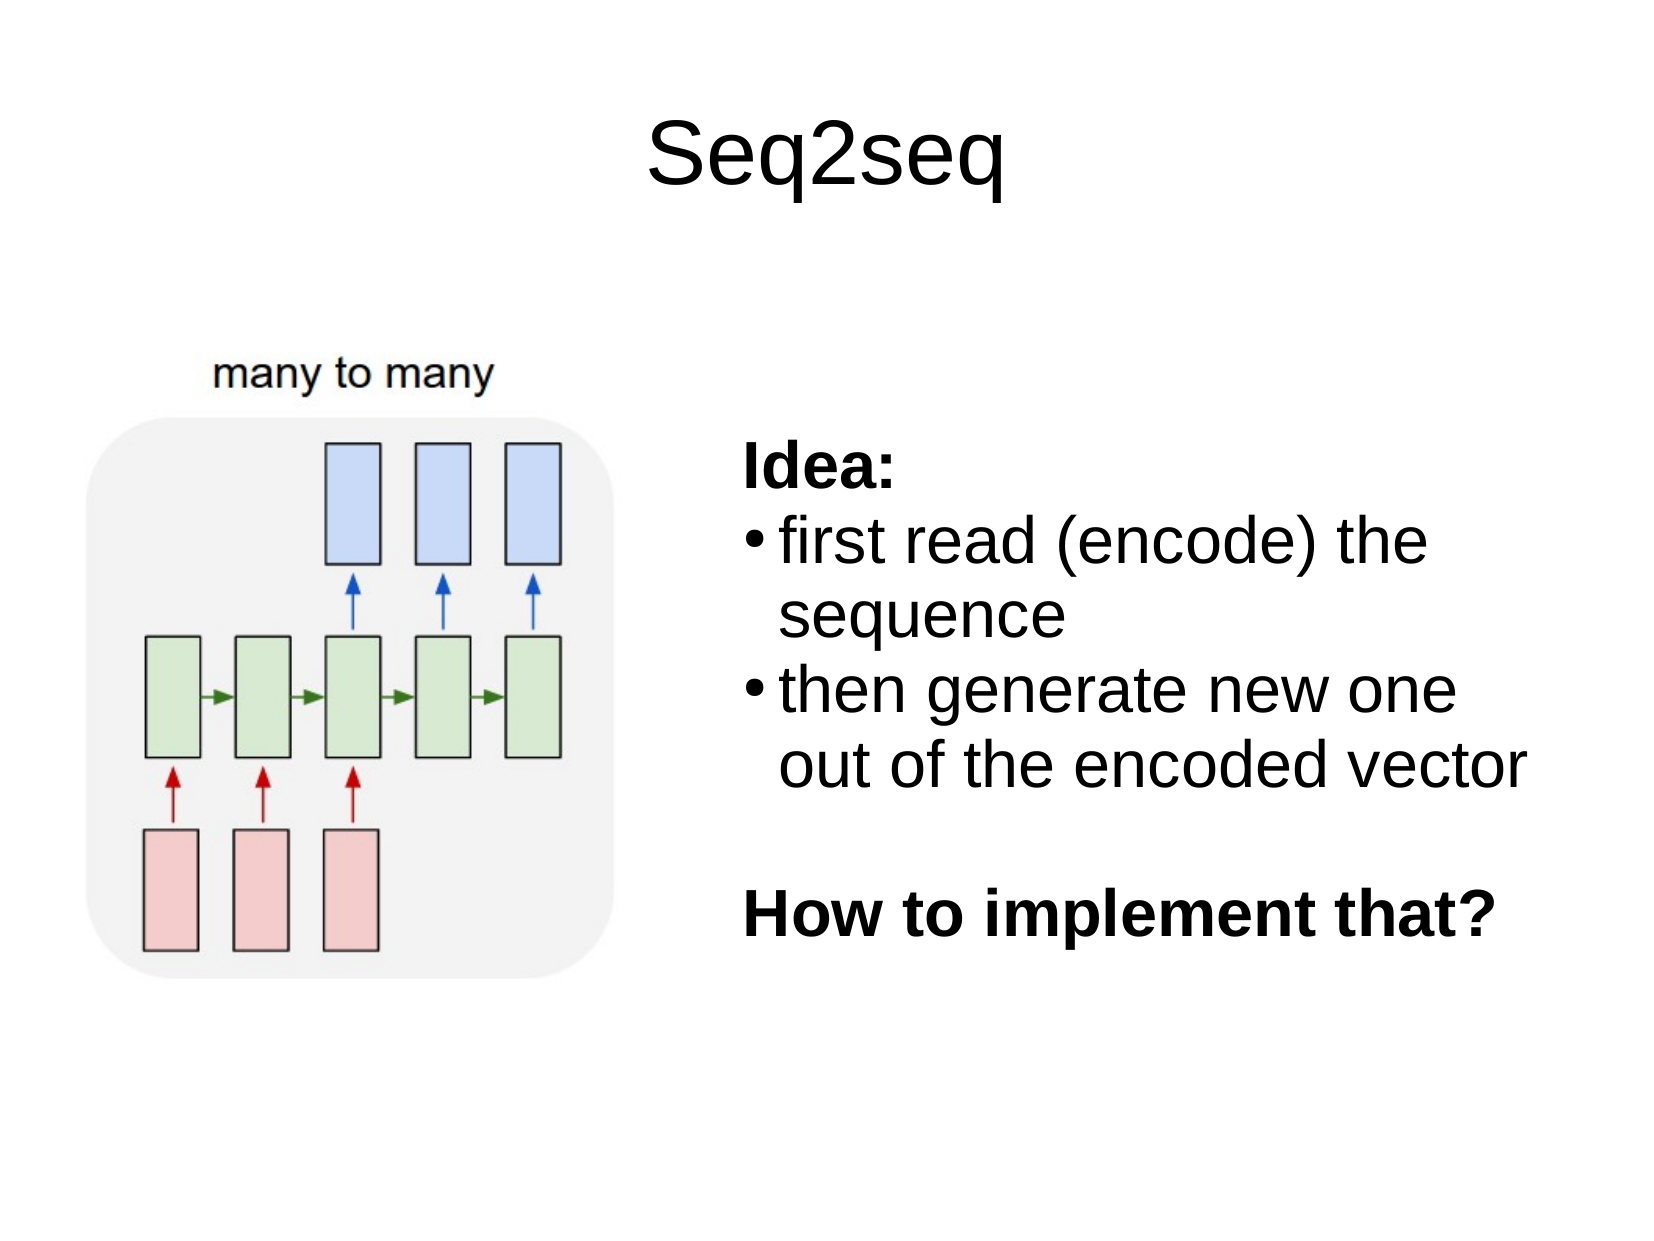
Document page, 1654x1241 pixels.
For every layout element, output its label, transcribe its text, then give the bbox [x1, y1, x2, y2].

picture [84, 352, 628, 994]
subtitle Idea: first read (encode) the sequence then generate new one out of the encoded vector How to implement that? [707, 427, 1563, 952]
title Seq2seq [82, 49, 1571, 257]
